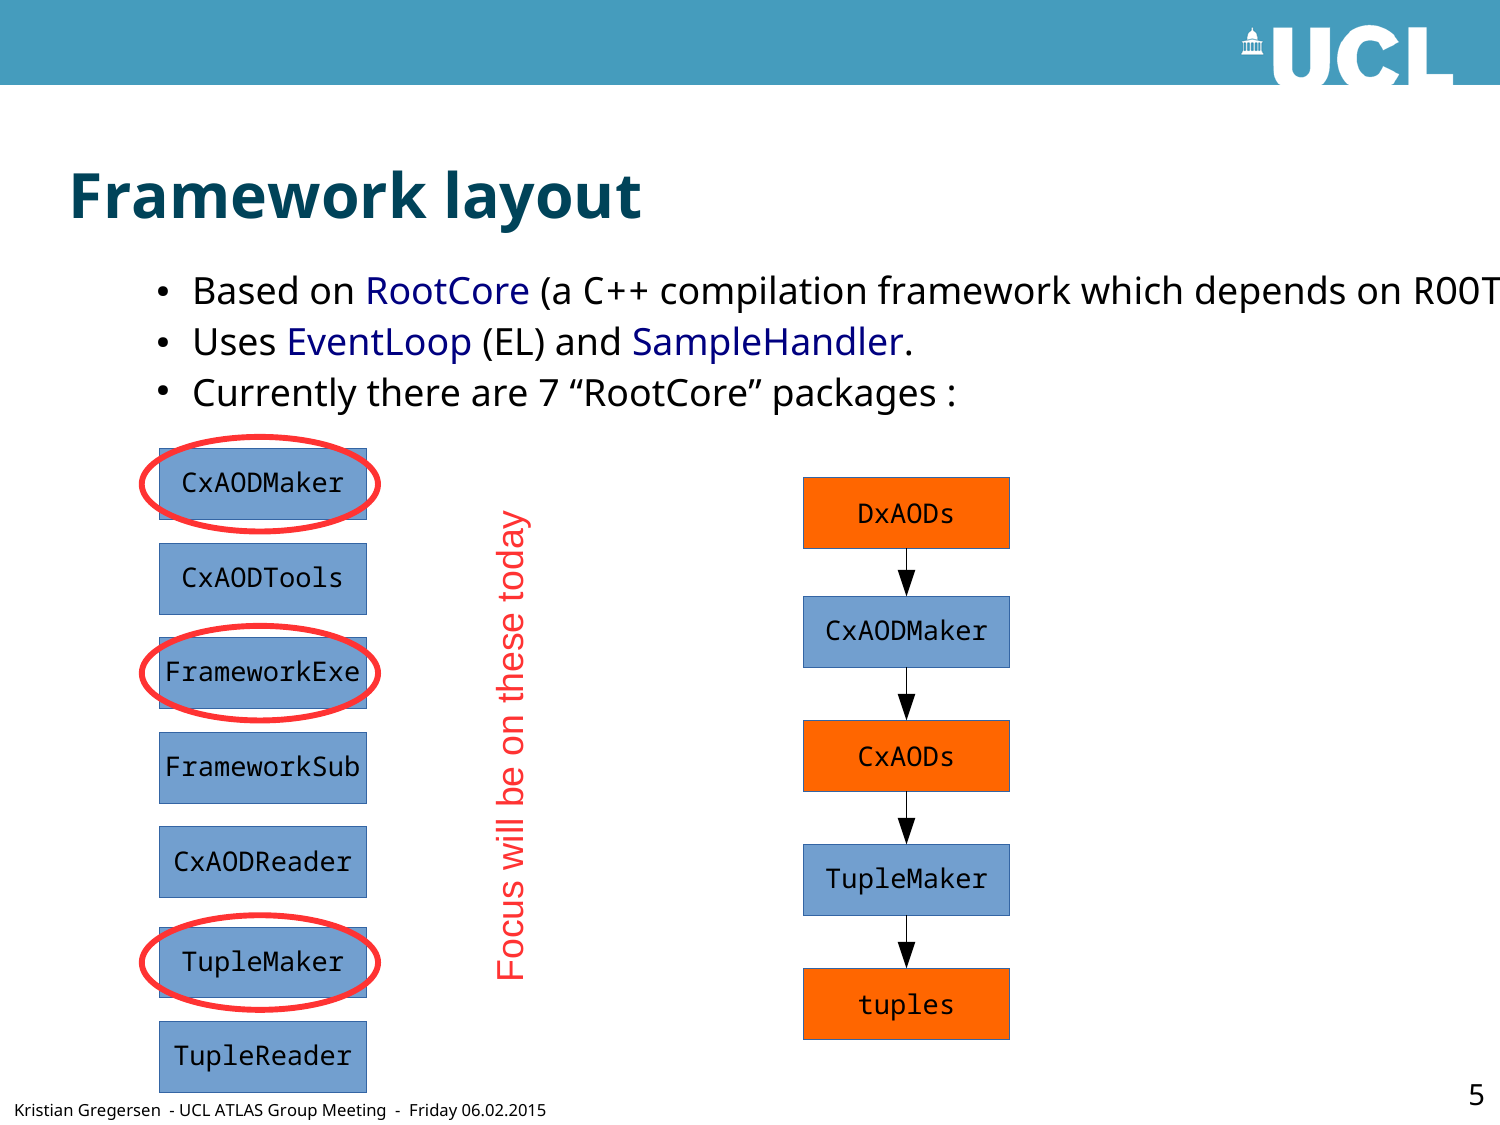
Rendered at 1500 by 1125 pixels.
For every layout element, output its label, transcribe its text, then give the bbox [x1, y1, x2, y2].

text_box TupleMaker [803, 844, 1010, 916]
text_box CxAODMaker [159, 448, 367, 520]
text_box tuples [803, 968, 1010, 1040]
title Framework layout [54, 148, 1447, 378]
text_box FrameworkSub [159, 732, 367, 804]
picture [0, 0, 1500, 85]
text_box CxAODMaker [348, 509, 367, 520]
text_box CxAODReader [159, 826, 367, 898]
text_box Focus will be on these today [478, 472, 538, 998]
text_box TupleReader [159, 1021, 367, 1093]
text_box CxAODMaker [803, 596, 1010, 668]
text_box TupleMaker [159, 927, 367, 998]
text_box CxAODTools [159, 543, 367, 615]
text_box FrameworkExe [159, 637, 367, 709]
text_box DxAODs [803, 477, 1010, 549]
text_box CxAODMaker [347, 448, 367, 459]
text_box CxAODs [803, 720, 1010, 792]
text_box Based on RootCore (a C++ compilation framework which depends on ROOT). Uses EventLoop (EL) and SampleHandler. Currently there are 7 “RootCore” packages : [141, 259, 1425, 431]
